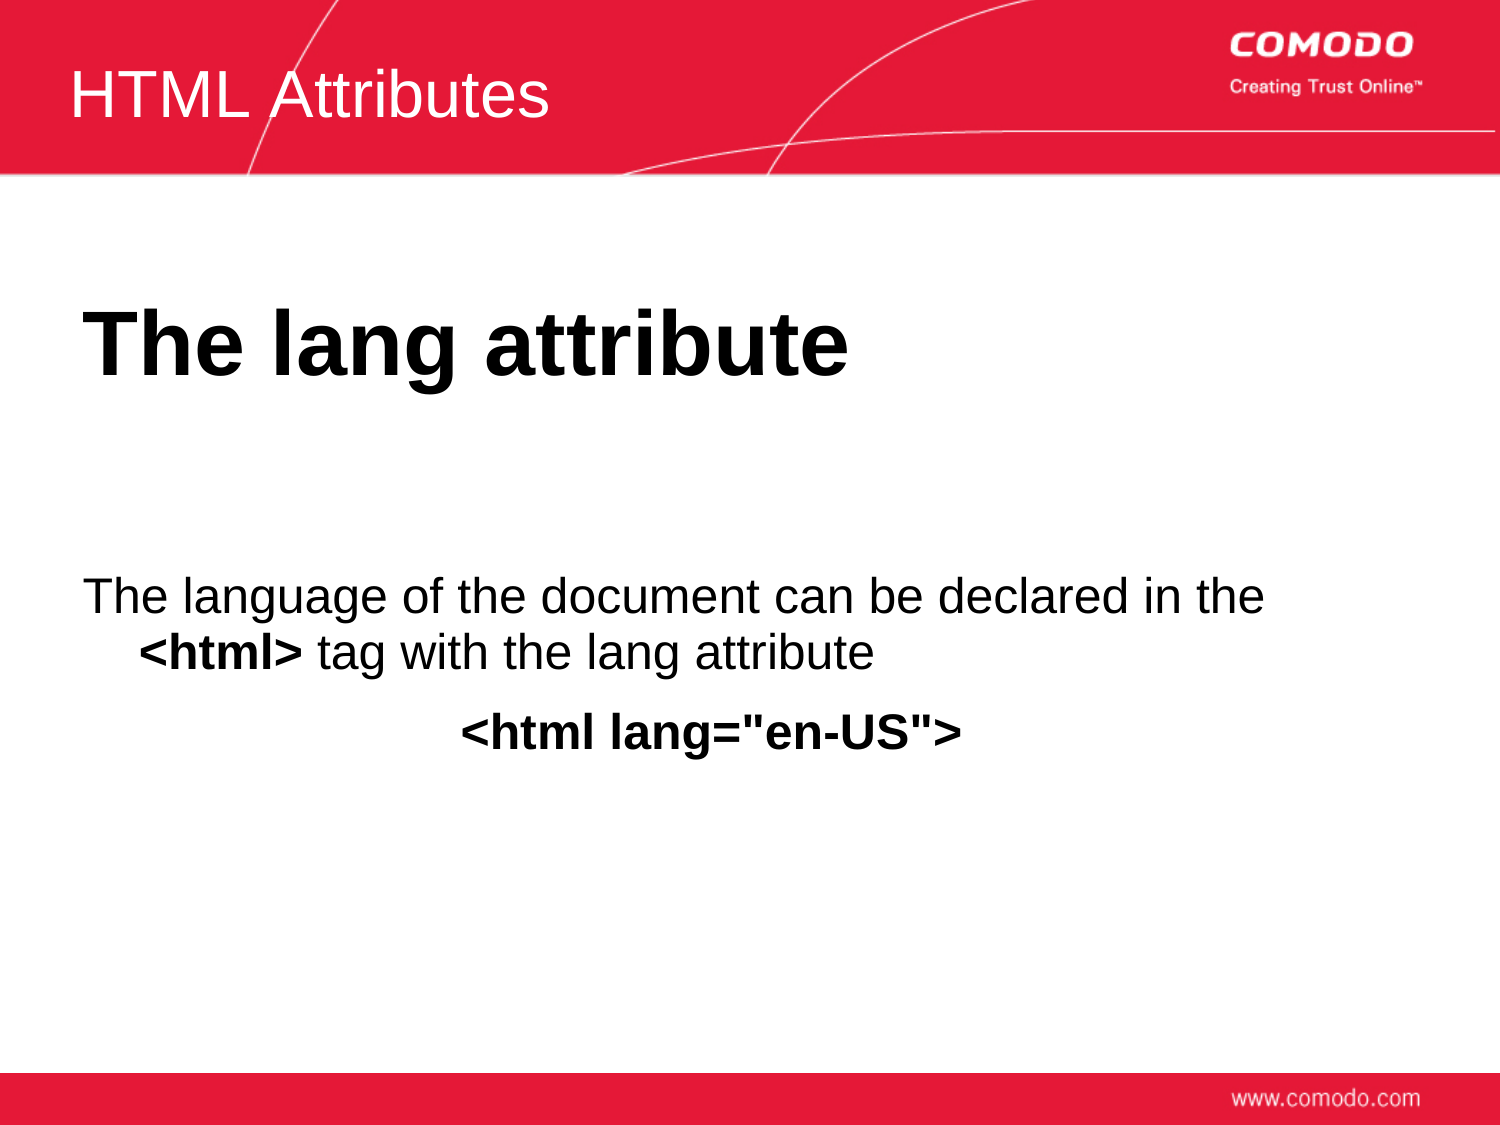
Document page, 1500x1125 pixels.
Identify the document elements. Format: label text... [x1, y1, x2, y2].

title HTML Attributes [69, 21, 1197, 170]
list The lang attribute The language of the document can be declared in the <html> tag with the lang attribute <html lang="en-US"> [82, 290, 1394, 1109]
picture [0, 1073, 1500, 1125]
picture [0, 0, 1500, 176]
